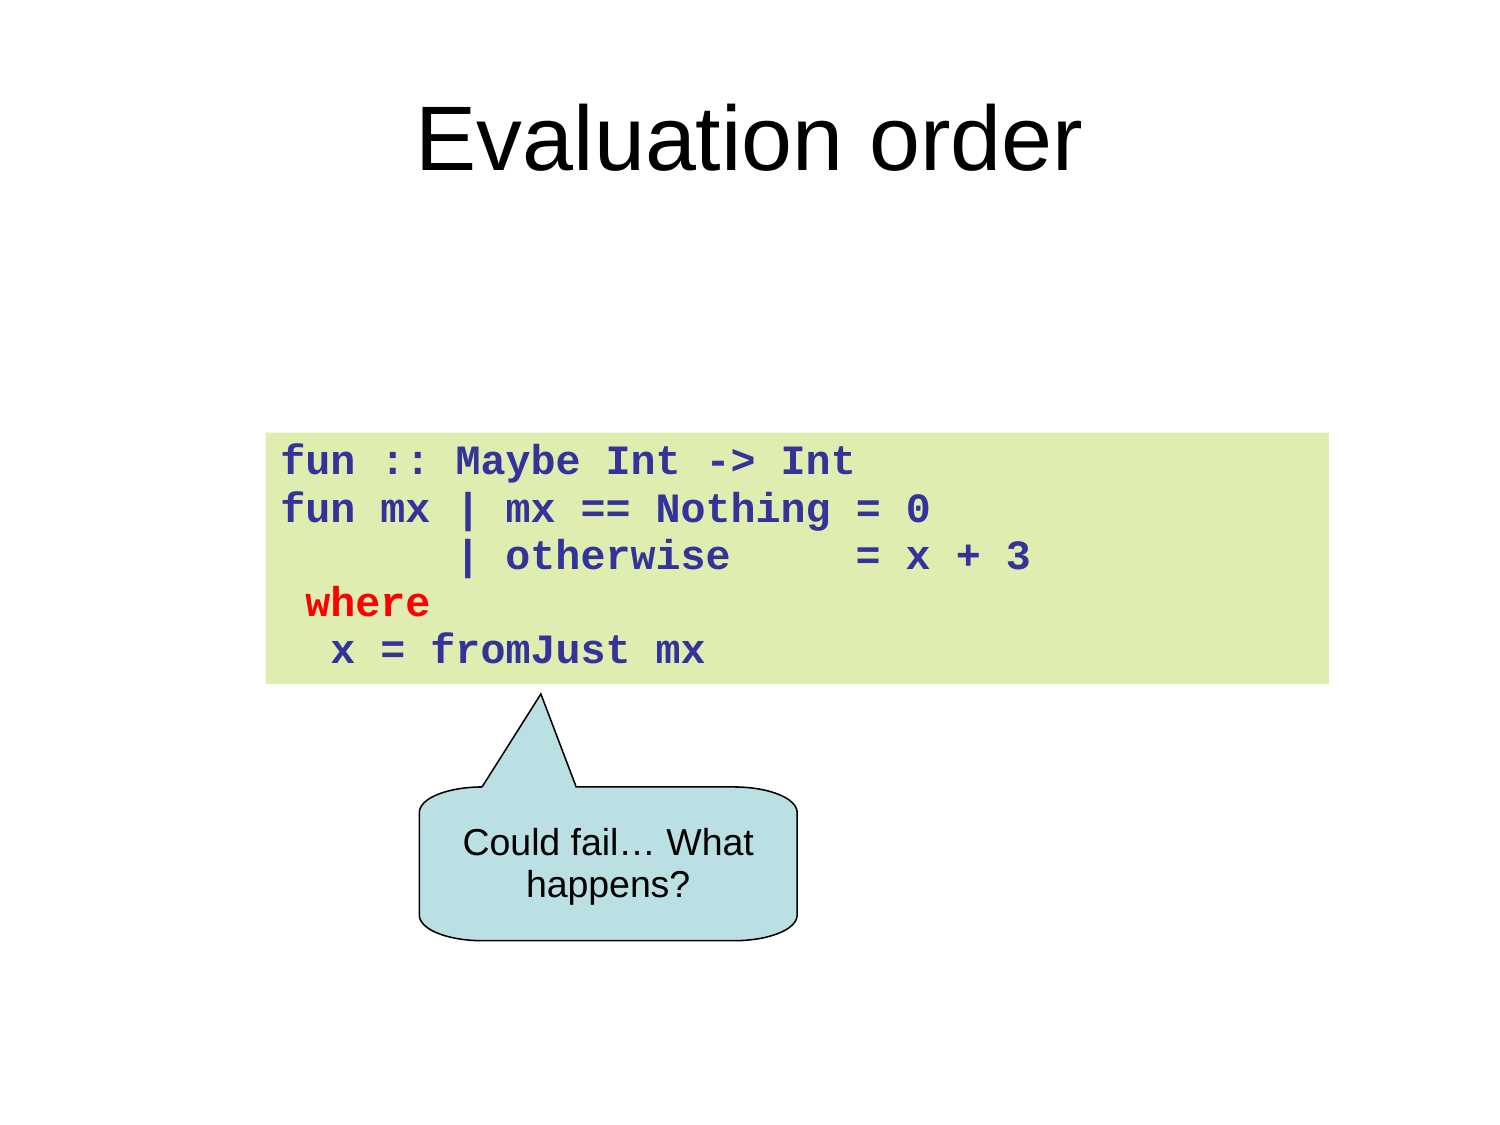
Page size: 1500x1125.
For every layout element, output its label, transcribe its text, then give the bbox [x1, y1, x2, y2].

text_box fun :: Maybe Int -> Int fun mx | mx == Nothing = 0 | otherwise = x + 3 where x = fromJust mx [265, 432, 1329, 685]
title Evaluation order [75, 45, 1426, 233]
text_box Could fail… What happens? [419, 693, 798, 941]
